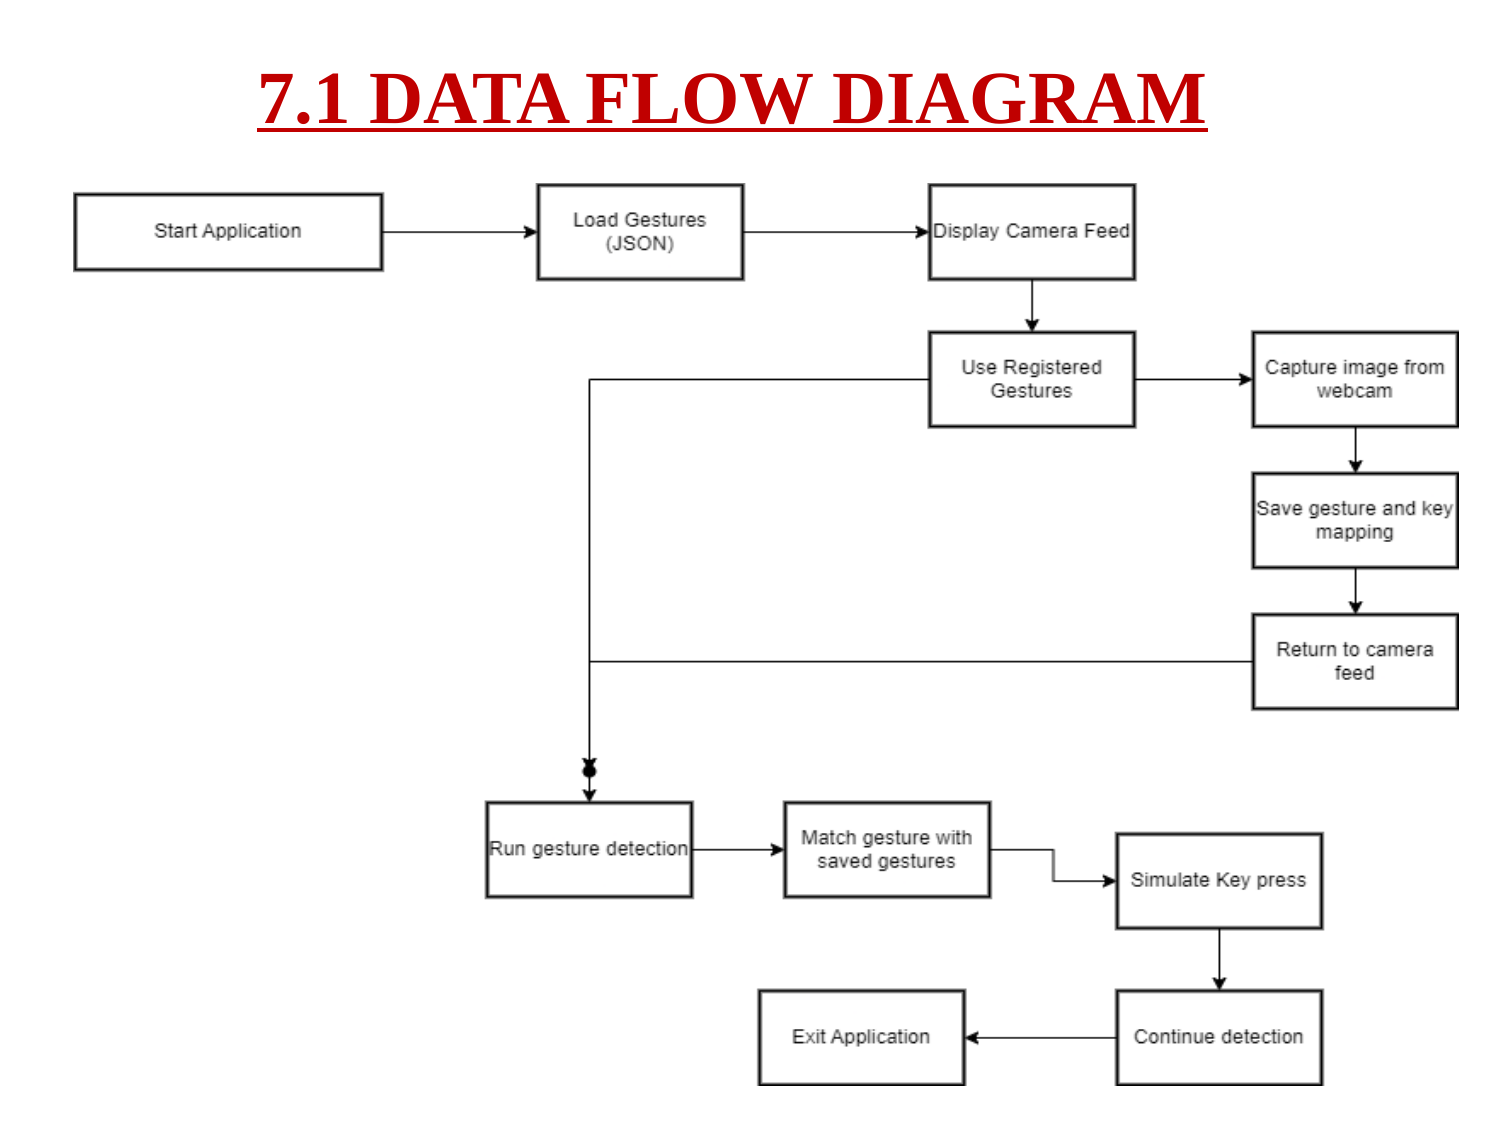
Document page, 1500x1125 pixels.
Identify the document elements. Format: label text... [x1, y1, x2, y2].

text_box 7.1 DATA FLOW DIAGRAM​ [242, 41, 1258, 148]
picture [73, 183, 1459, 1086]
